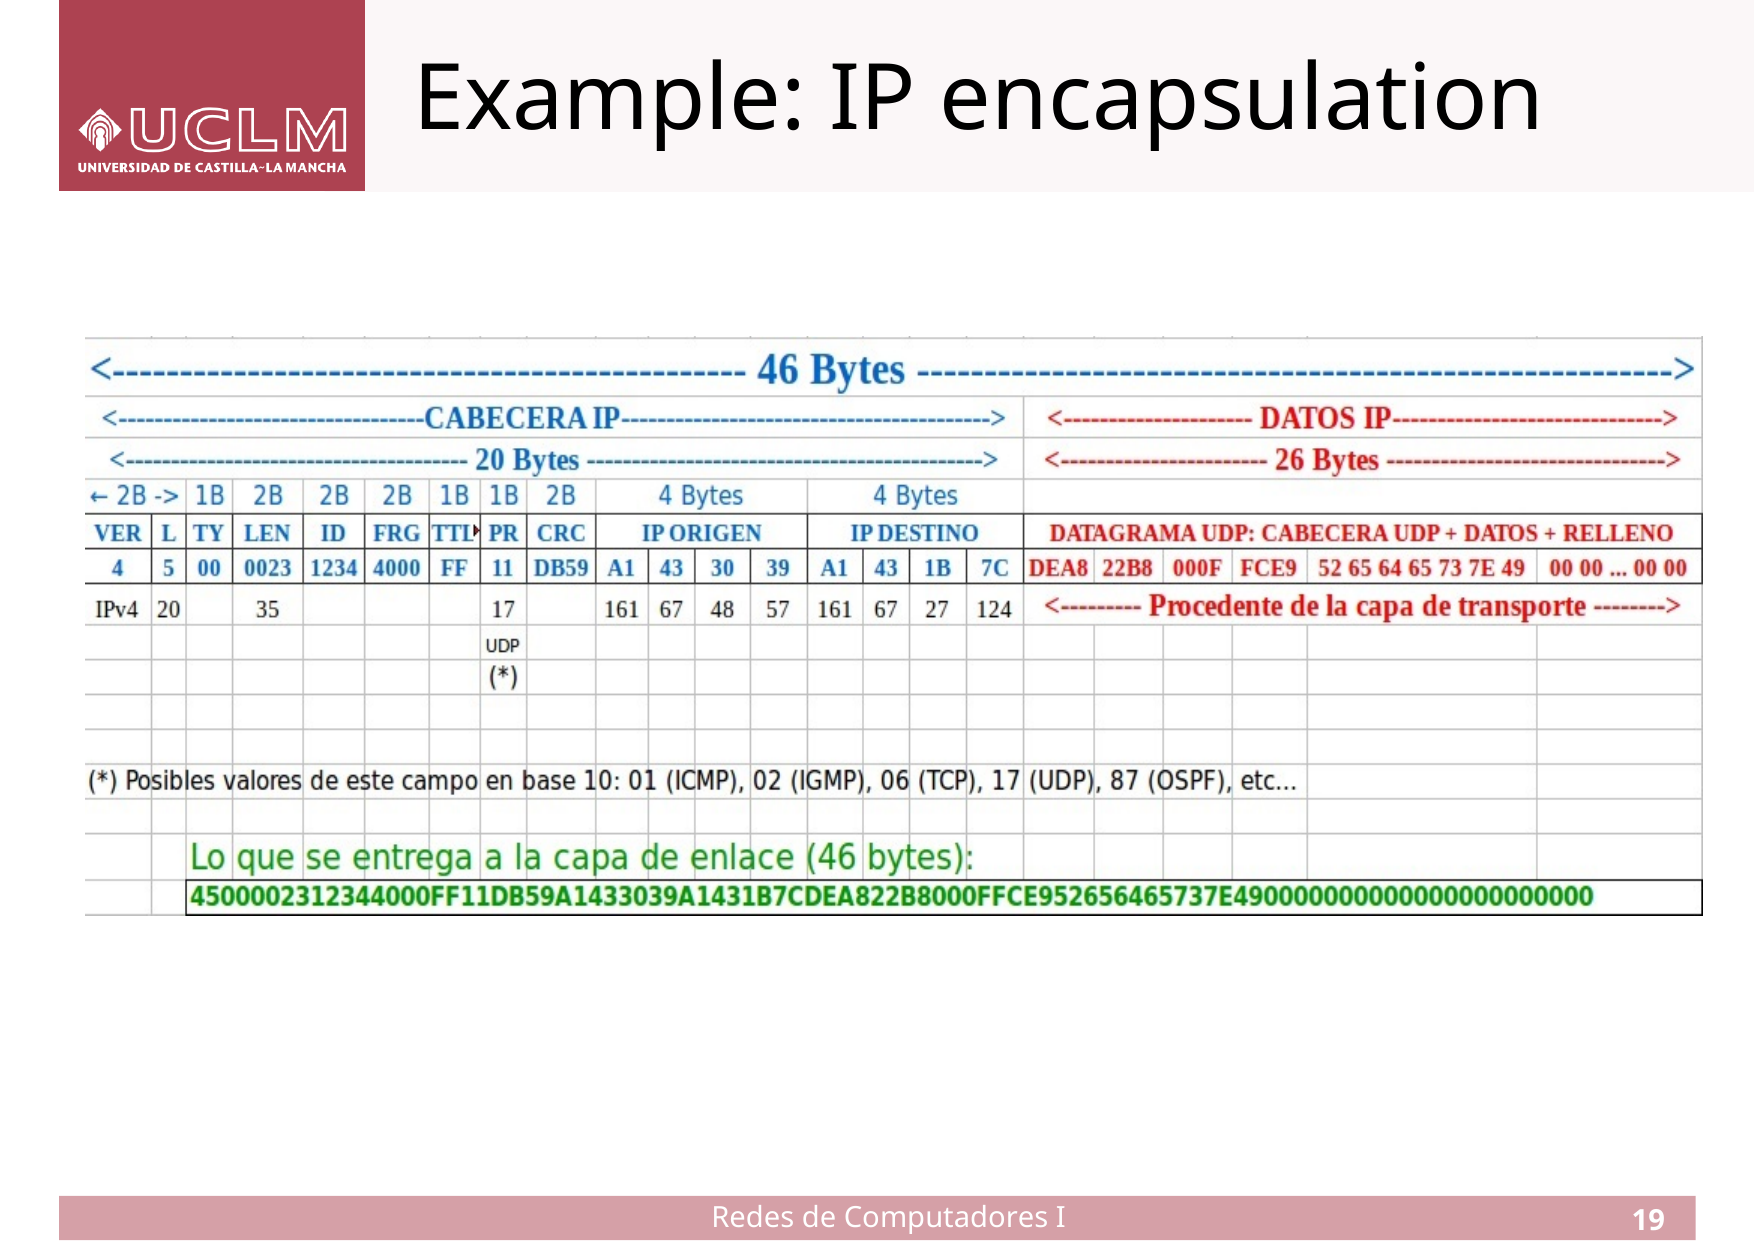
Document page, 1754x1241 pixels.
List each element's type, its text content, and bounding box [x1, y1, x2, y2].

text_box Redes de Computadores I [607, 1201, 1161, 1232]
text_box <number> [1257, 1201, 1666, 1235]
picture [59, 0, 365, 191]
text_box Example: IP encapsulation [413, 0, 1667, 198]
picture [85, 336, 1703, 916]
